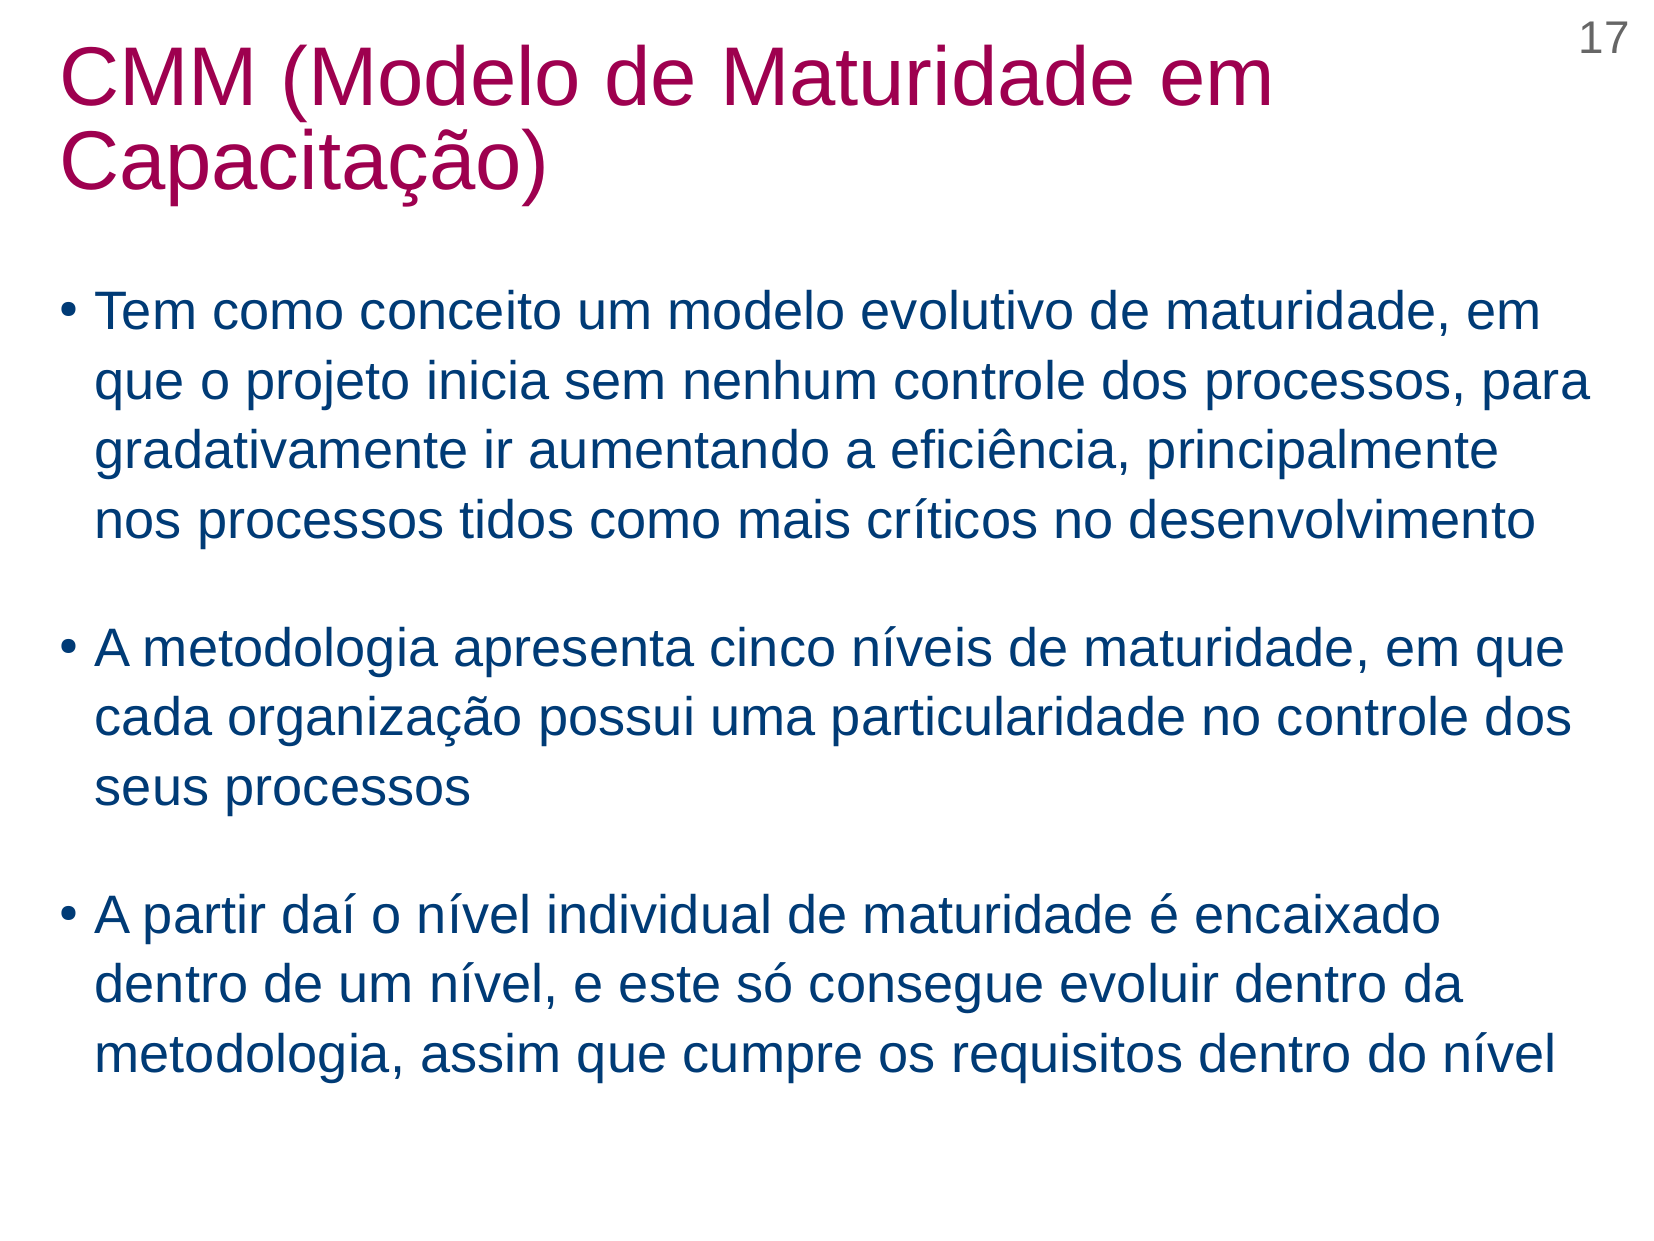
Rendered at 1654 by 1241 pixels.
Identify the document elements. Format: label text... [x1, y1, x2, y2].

list Tem como conceito um modelo evolutivo de maturidade, em que o projeto inicia sem nenhum controle dos processos, para gradativamente ir aumentando a eficiência, principalmente nos processos tidos como mais críticos no desenvolvimento A metodologia apresenta cinco níveis de maturidade, em que cada organização possui uma particularidade no controle dos seus processos A partir daí o nível individual de maturidade é encaixado dentro de um nível, e este só consegue evoluir dentro da metodologia, assim que cumpre os requisitos dentro do nível [59, 271, 1595, 1211]
title CMM (Modelo de Maturidade em Capacitação) [59, 26, 1595, 219]
